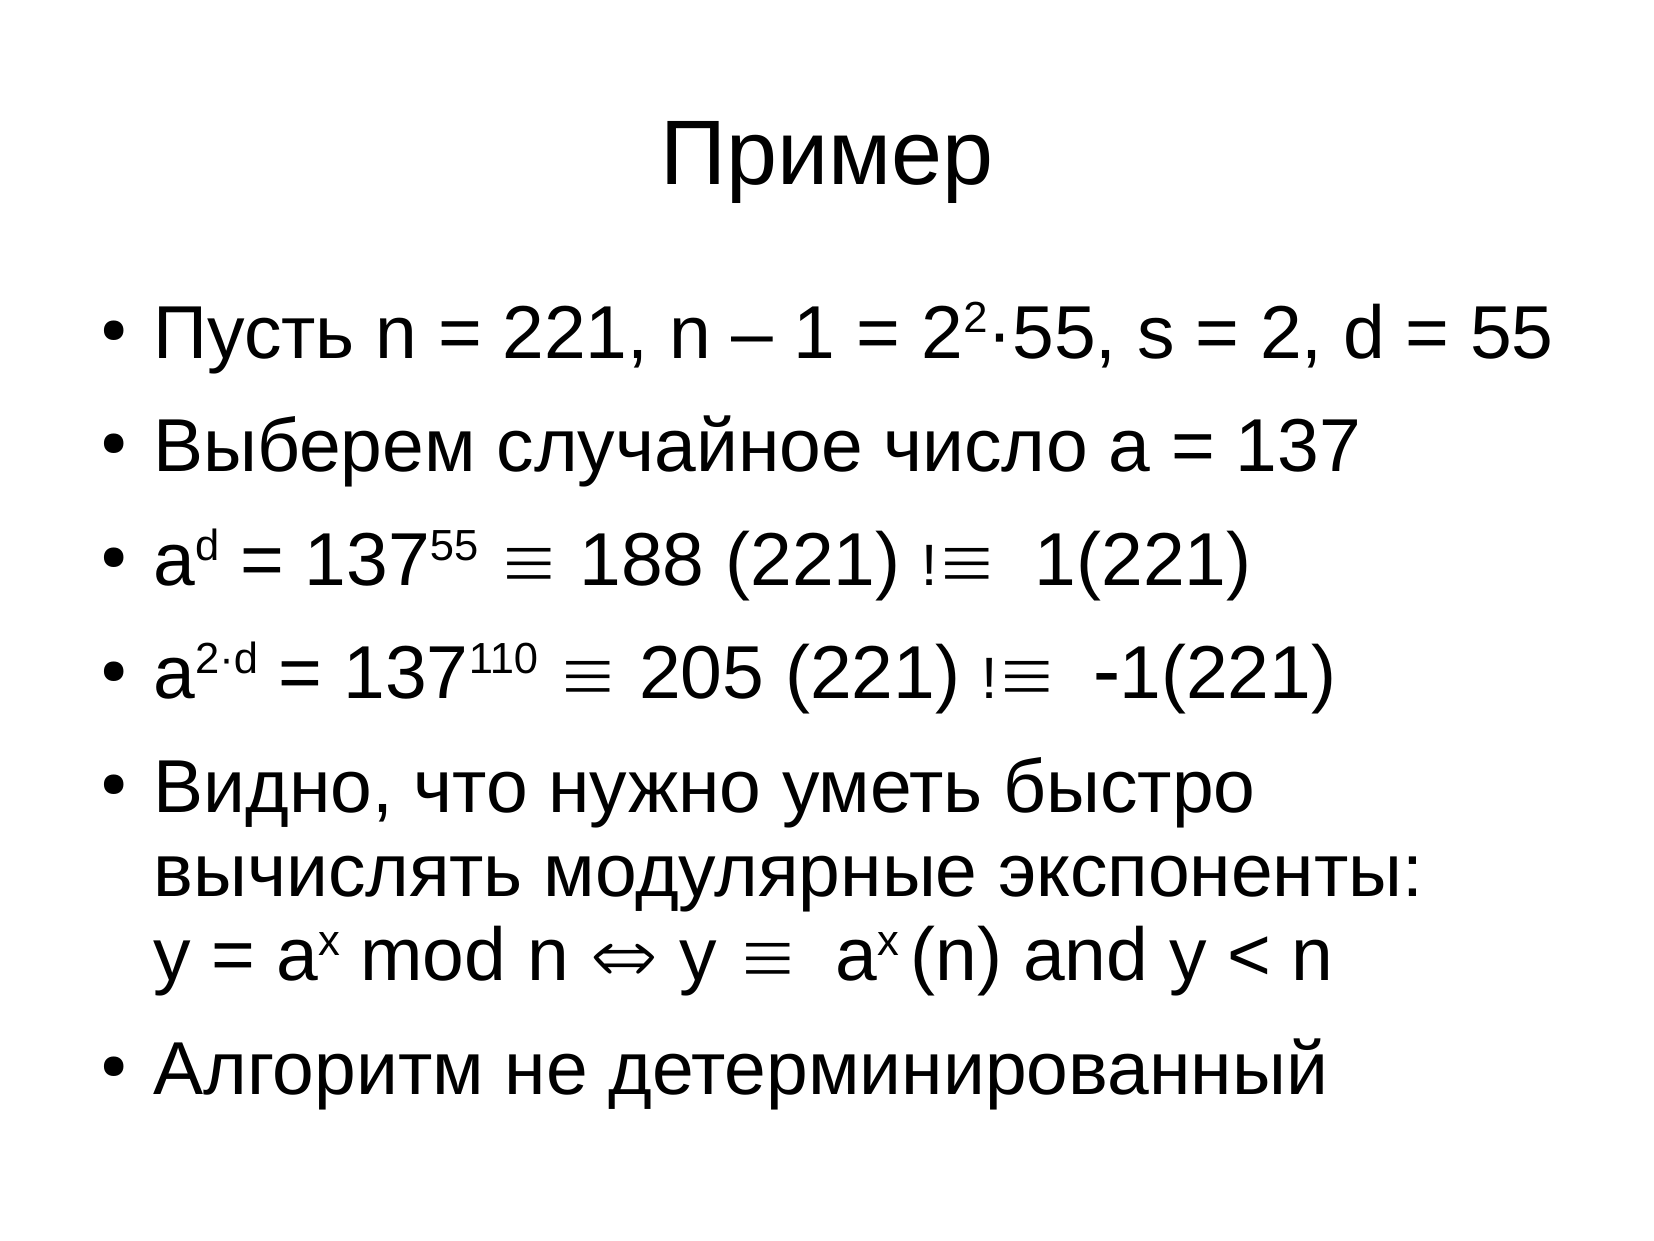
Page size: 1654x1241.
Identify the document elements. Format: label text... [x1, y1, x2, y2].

title Пример [82, 49, 1571, 257]
list Пусть n = 221, n – 1 = 22·55, s = 2, d = 55 Выберем случайное число a = 137 ad = 13755 º 188 (221) !º 1(221) a2·d = 137110 º 205 (221) !º -1(221) Видно, что нужно уметь быстро вычислять модулярные экспоненты: y = ax mod n ⇔ y º ax (n) and y < n Алгоритм не детерминированный [82, 290, 1571, 1201]
